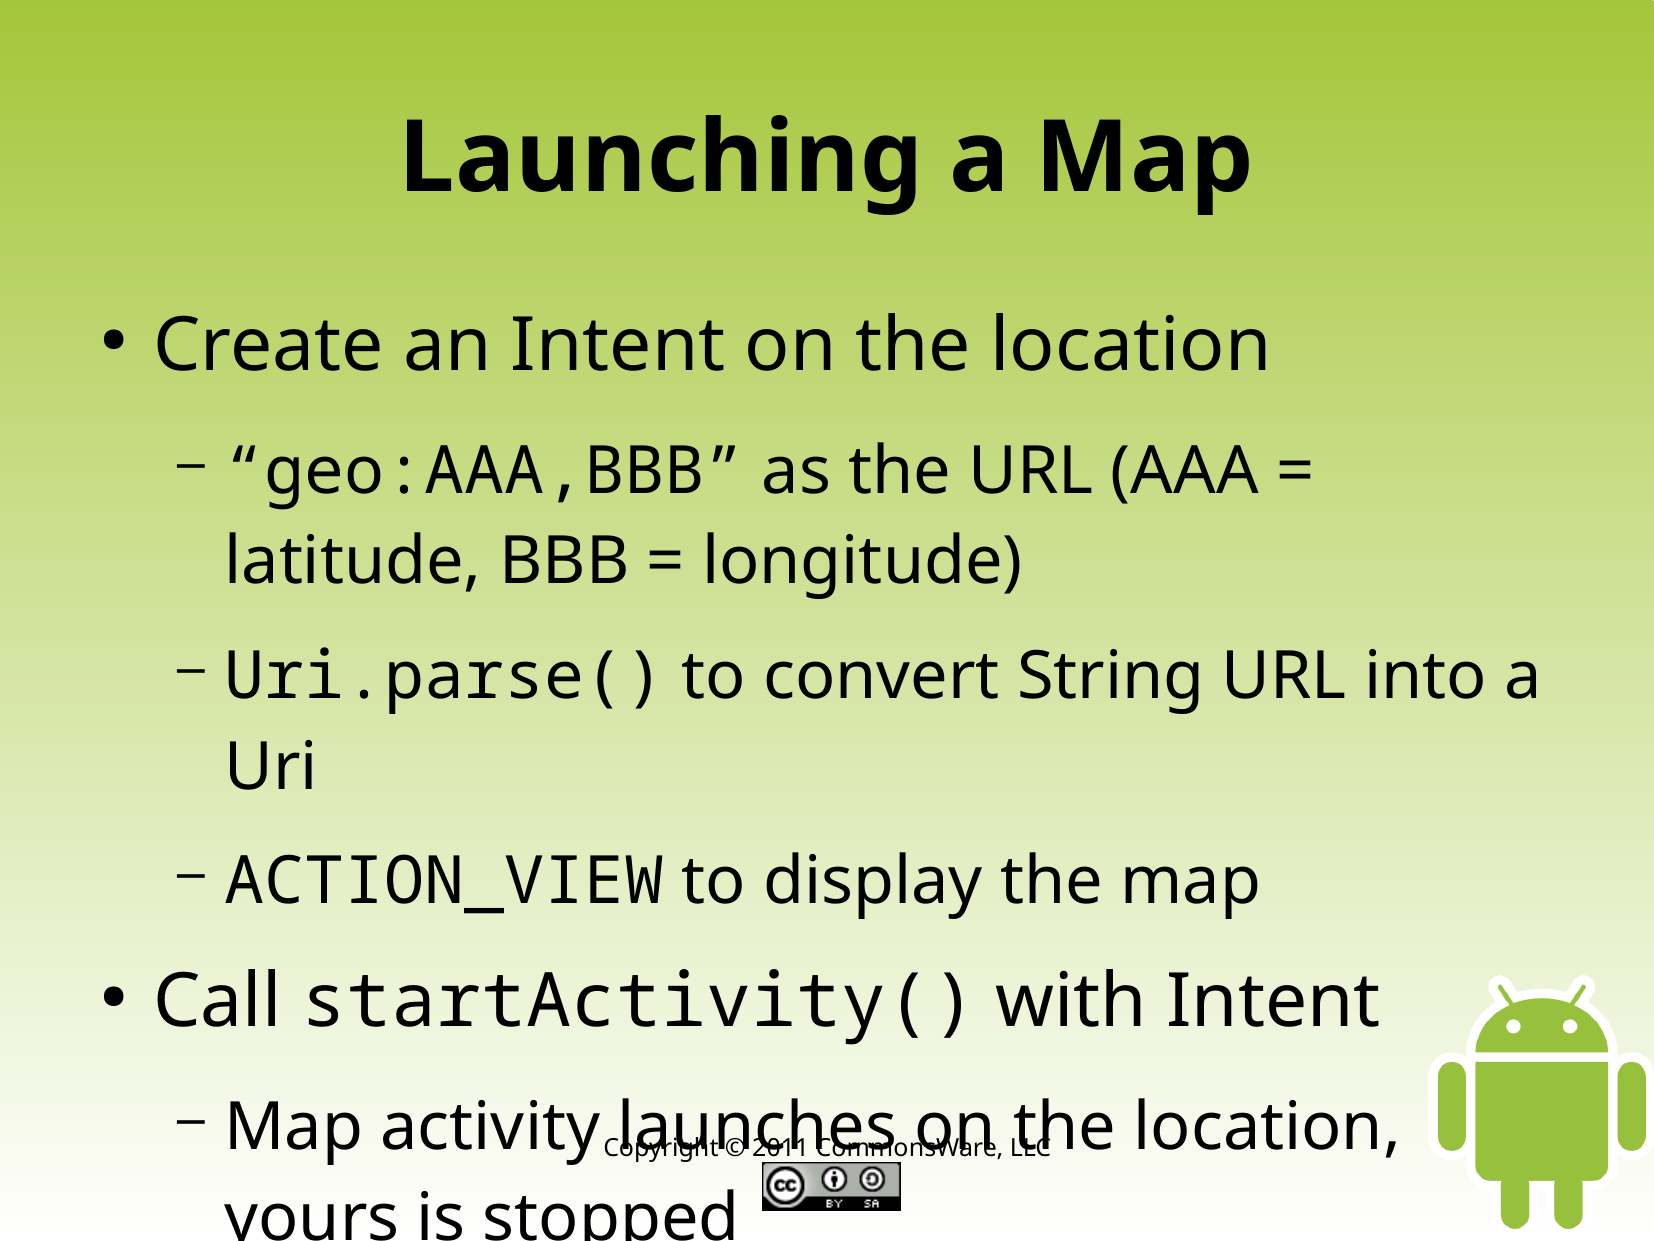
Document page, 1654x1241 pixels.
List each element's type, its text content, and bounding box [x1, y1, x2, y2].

picture [762, 1162, 901, 1211]
list Create an Intent on the location “geo:AAA,BBB” as the URL (AAA = latitude, BBB = longitude) Uri.parse() to convert String URL into a Uri ACTION_VIEW to display the map Call startActivity() with Intent Map activity launches on the location, yours is stopped [82, 290, 1571, 1094]
title Launching a Map [82, 49, 1571, 257]
picture [1428, 975, 1654, 1238]
